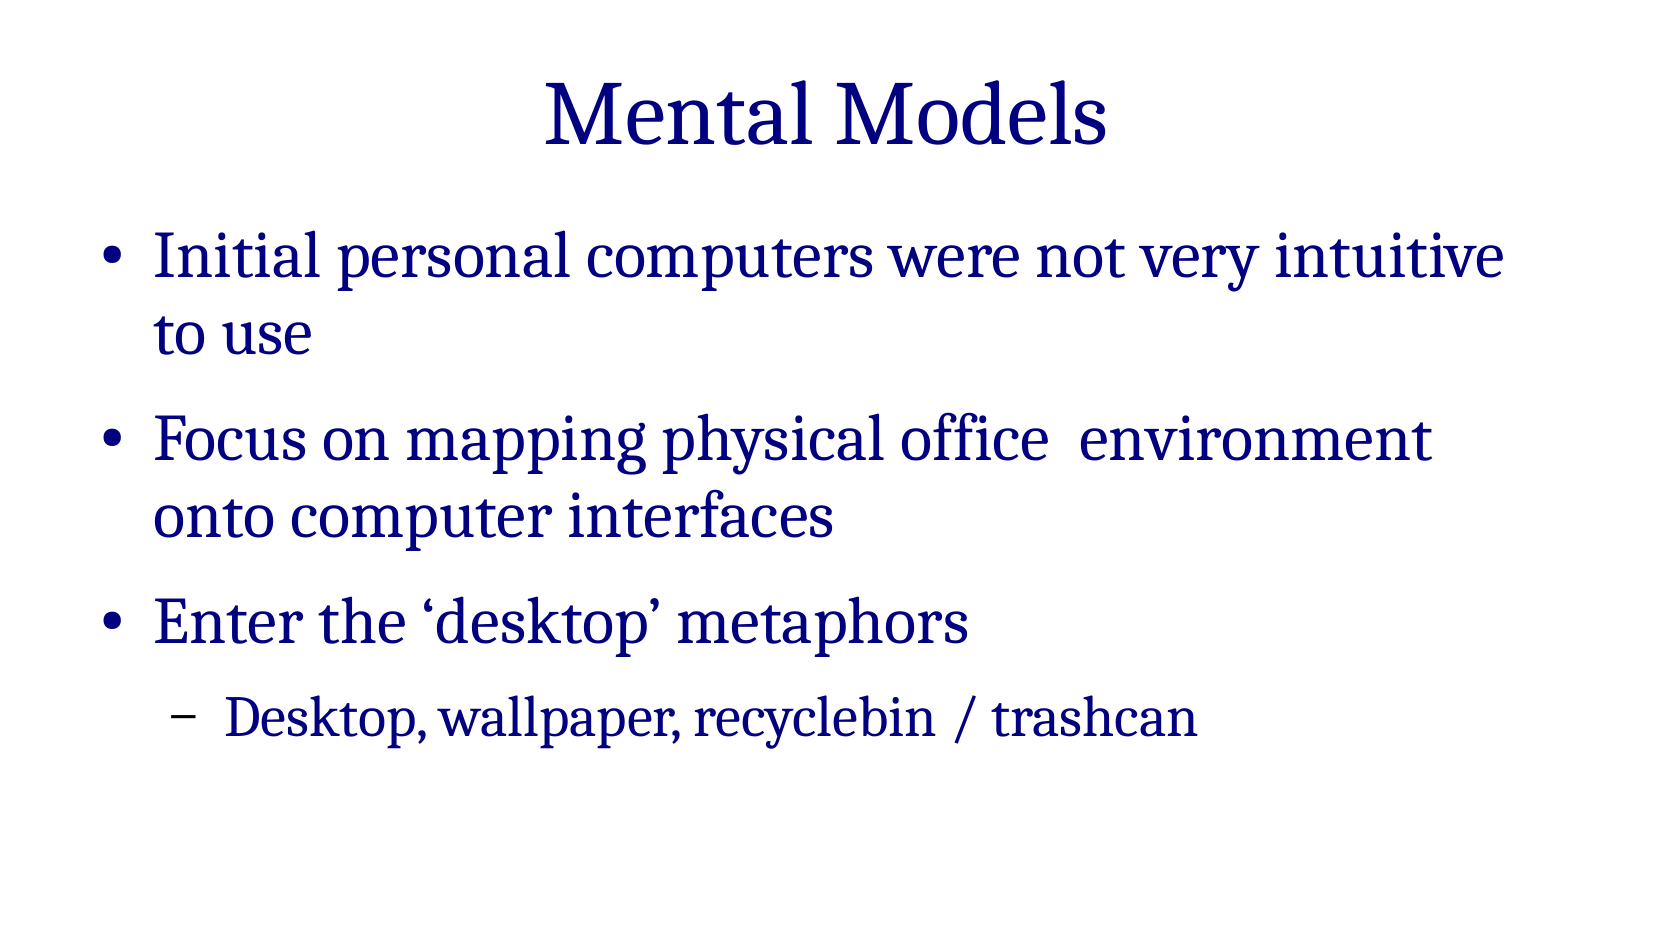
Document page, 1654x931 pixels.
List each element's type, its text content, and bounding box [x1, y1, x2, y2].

title Mental Models [82, 37, 1571, 193]
list Initial personal computers were not very intuitive to use Focus on mapping physical office environment onto computer interfaces Enter the ‘desktop’ metaphors Desktop, wallpaper, recyclebin / trashcan [82, 217, 1571, 758]
